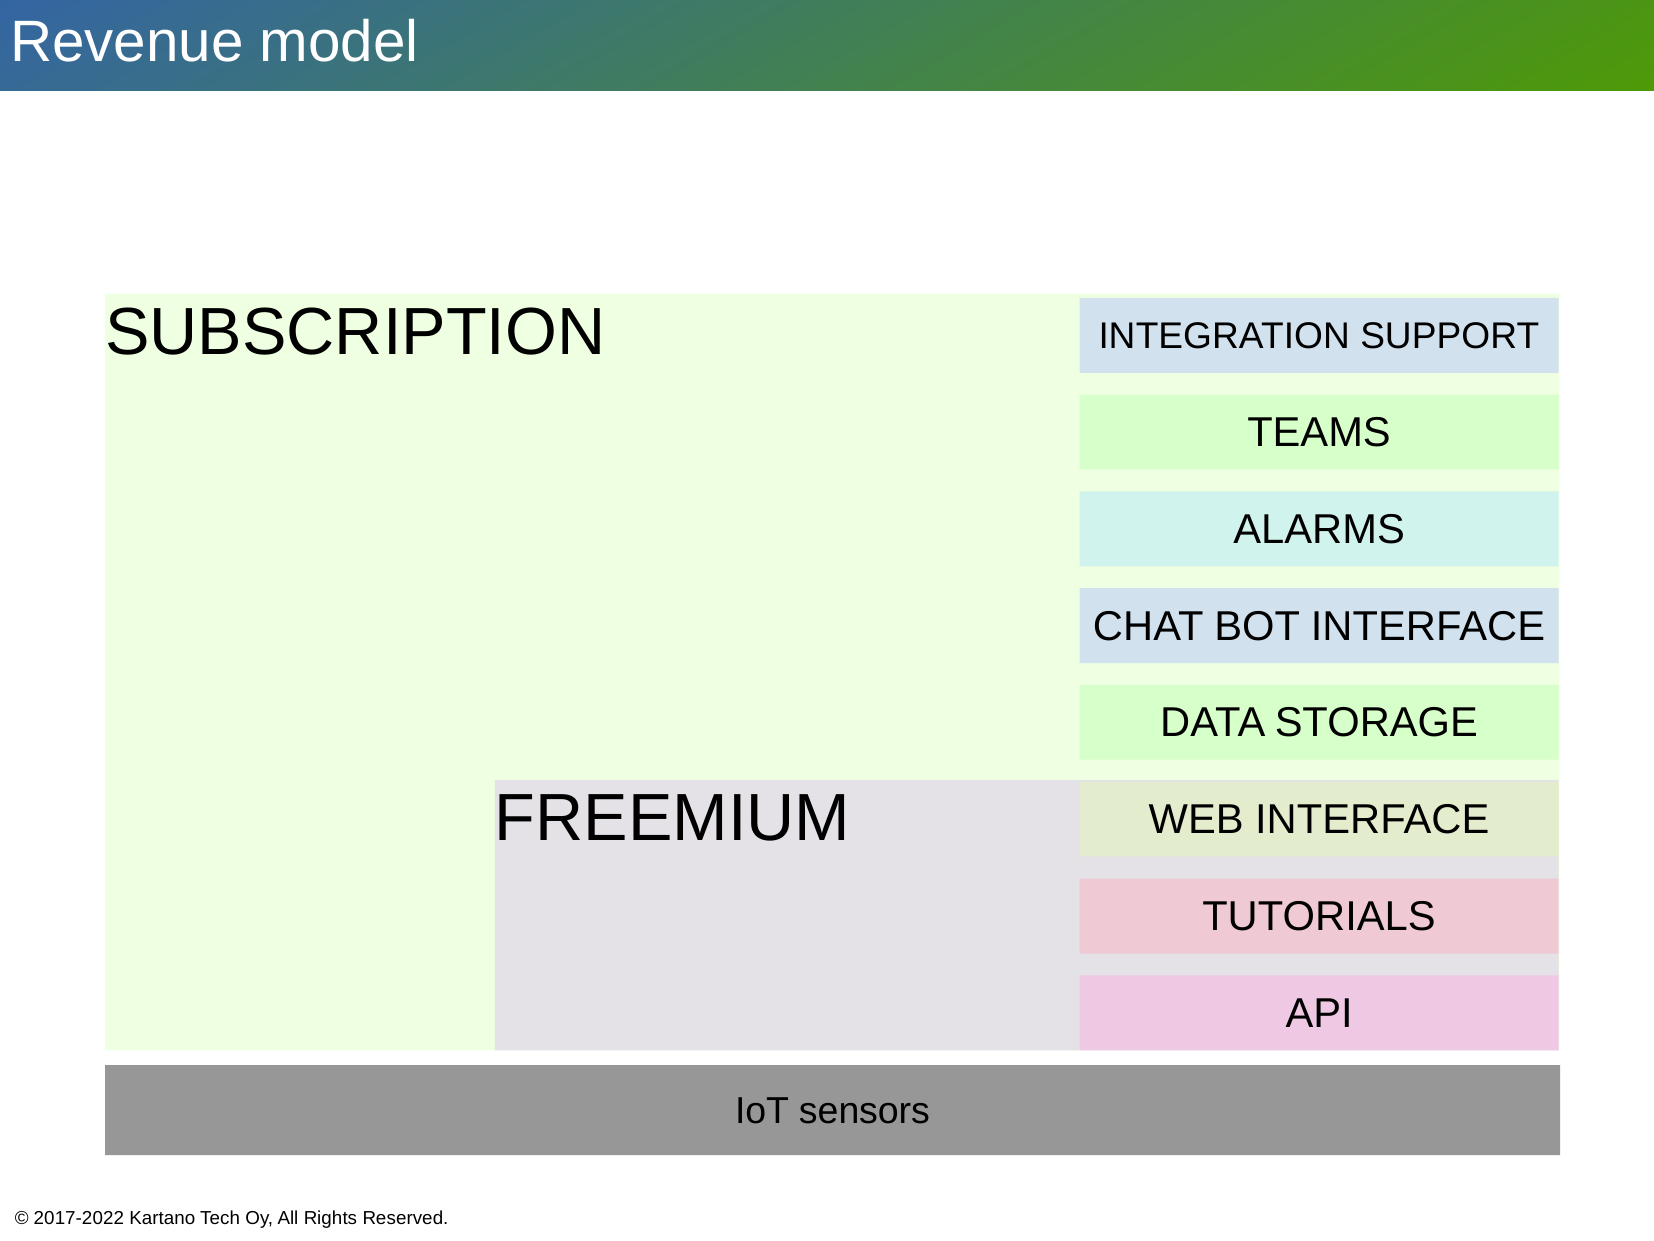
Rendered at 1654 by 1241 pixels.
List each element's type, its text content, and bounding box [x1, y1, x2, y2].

list TEAMS [1079, 394, 1559, 470]
list API [1079, 975, 1559, 1051]
list ALARMS [1079, 491, 1559, 567]
list SUBSCRIPTION [104, 293, 1560, 1051]
list DATA STORAGE [1079, 685, 1559, 760]
text_box © 2017-2022 Kartano Tech Oy, All Rights Reserved. [0, 1200, 570, 1241]
list [130, 250, 665, 543]
list INTEGRATION SUPPORT [1079, 297, 1559, 373]
text_box IoT sensors [105, 1065, 1561, 1156]
list WEB INTERFACE [1079, 782, 1559, 857]
list CHAT BOT INTERFACE [1079, 588, 1559, 664]
text_box Revenue model [0, 1, 466, 95]
list FREEMIUM [494, 780, 1559, 1051]
text_box [0, 0, 1653, 91]
list TUTORIALS [1079, 878, 1559, 954]
